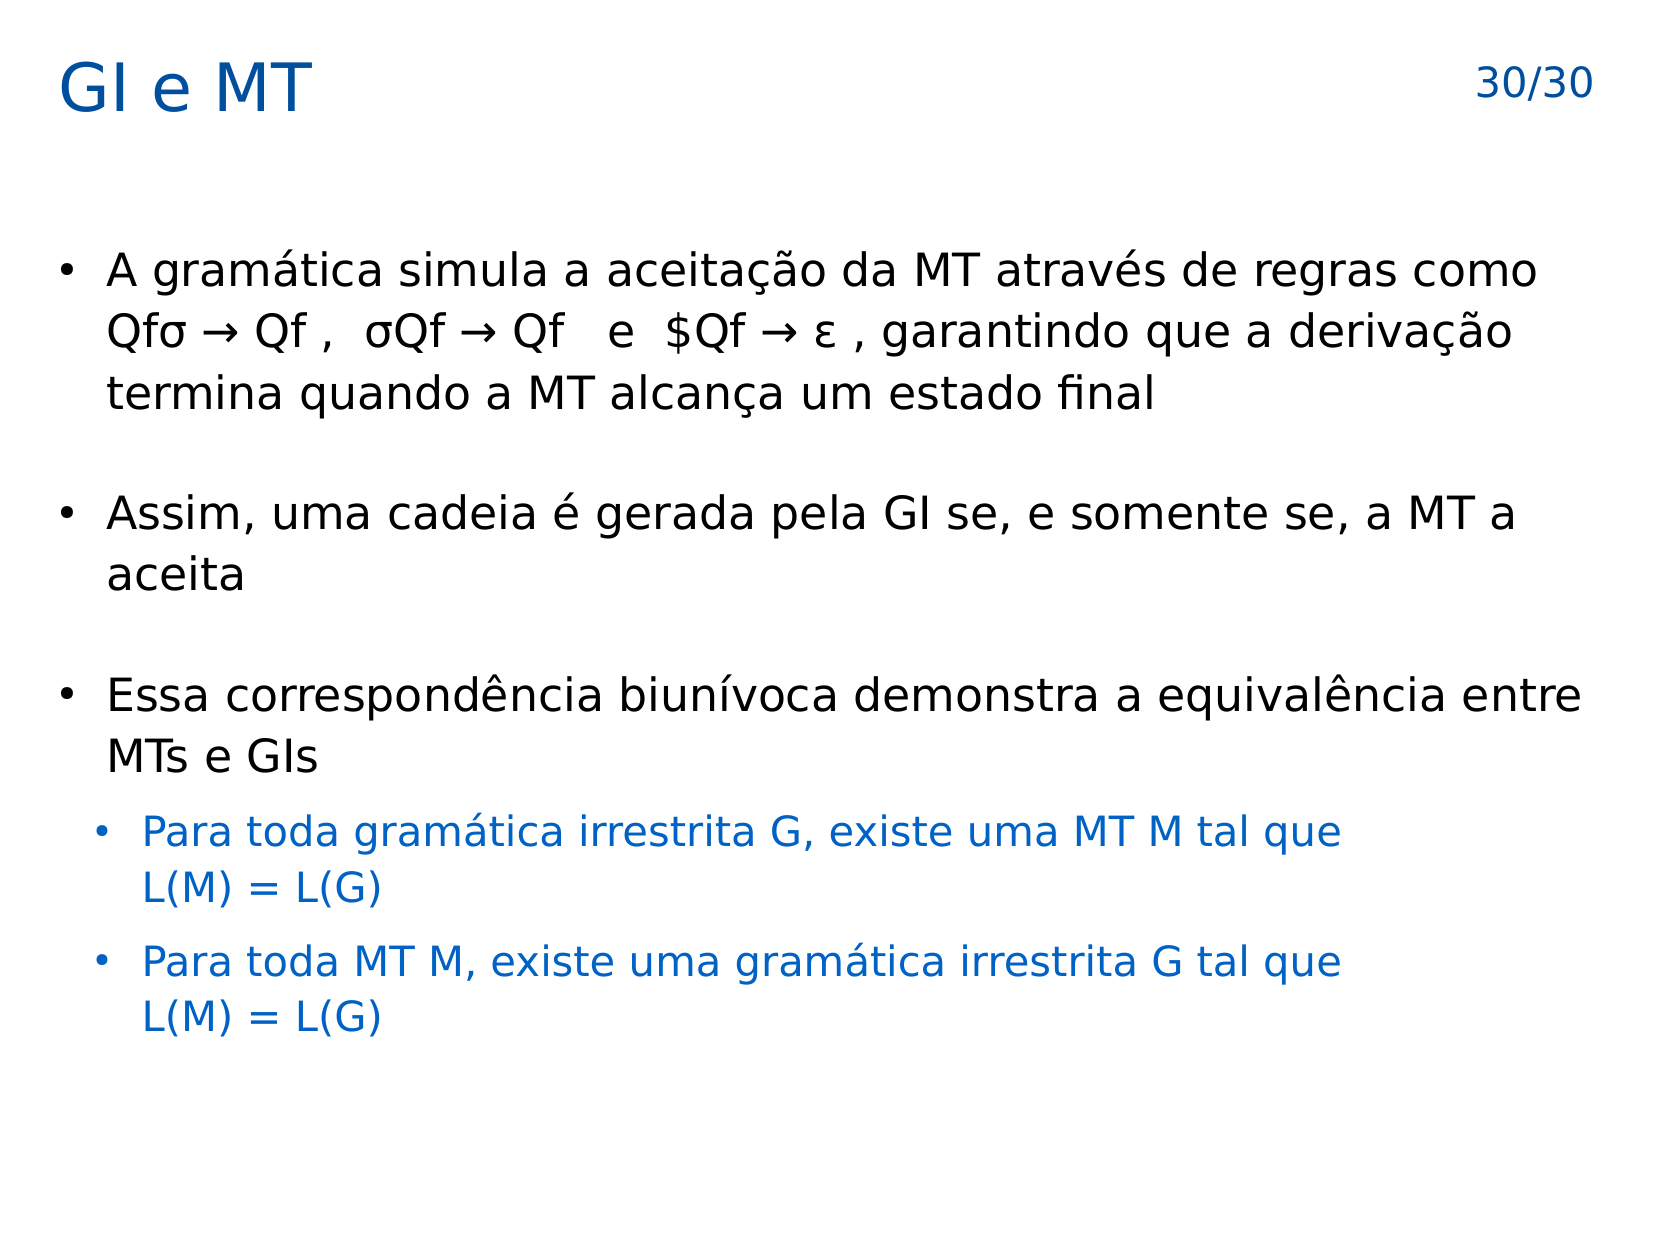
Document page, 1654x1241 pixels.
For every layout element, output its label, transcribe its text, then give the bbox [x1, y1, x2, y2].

list A gramática simula a aceitação da MT através de regras como Qfσ → Qf , σQf → Qf e $Qf → ε , garantindo que a derivação termina quando a MT alcança um estado final Assim, uma cadeia é gerada pela GI se, e somente se, a MT a aceita Essa correspondência biunívoca demonstra a equivalência entre MTs e GIs Para toda gramática irrestrita G, existe uma MT M tal que L(M) = L(G) Para toda MT M, existe uma gramática irrestrita G tal que L(M) = L(G) [59, 236, 1595, 1211]
title GI e MT [59, 29, 1625, 148]
